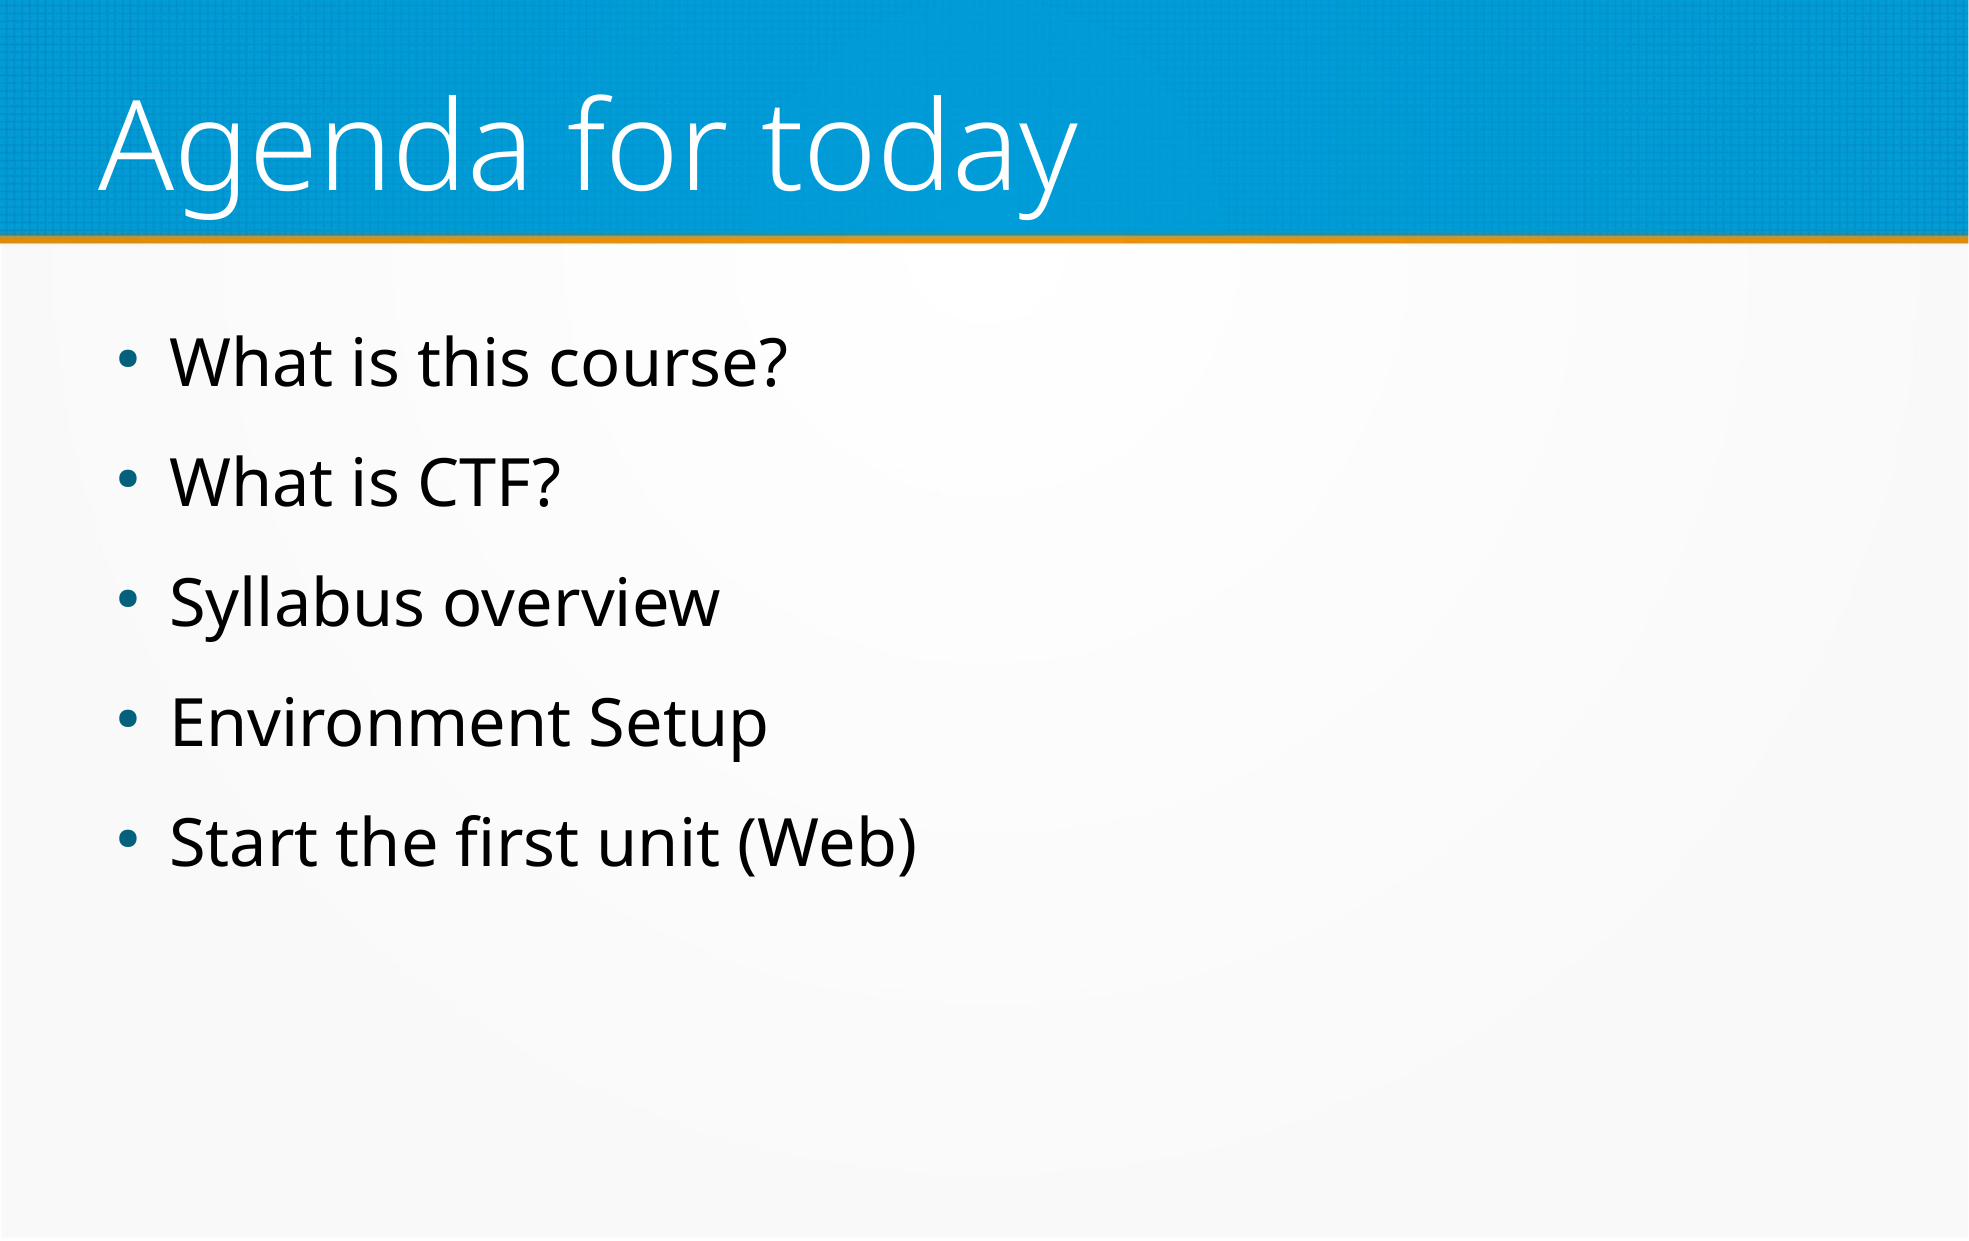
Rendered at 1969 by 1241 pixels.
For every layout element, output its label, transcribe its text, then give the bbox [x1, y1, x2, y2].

title Agenda for today [98, 19, 1870, 227]
list What is this course? What is CTF? Syllabus overview Environment Setup Start the first unit (Web) [98, 315, 1861, 1081]
picture [0, 233, 1969, 1241]
